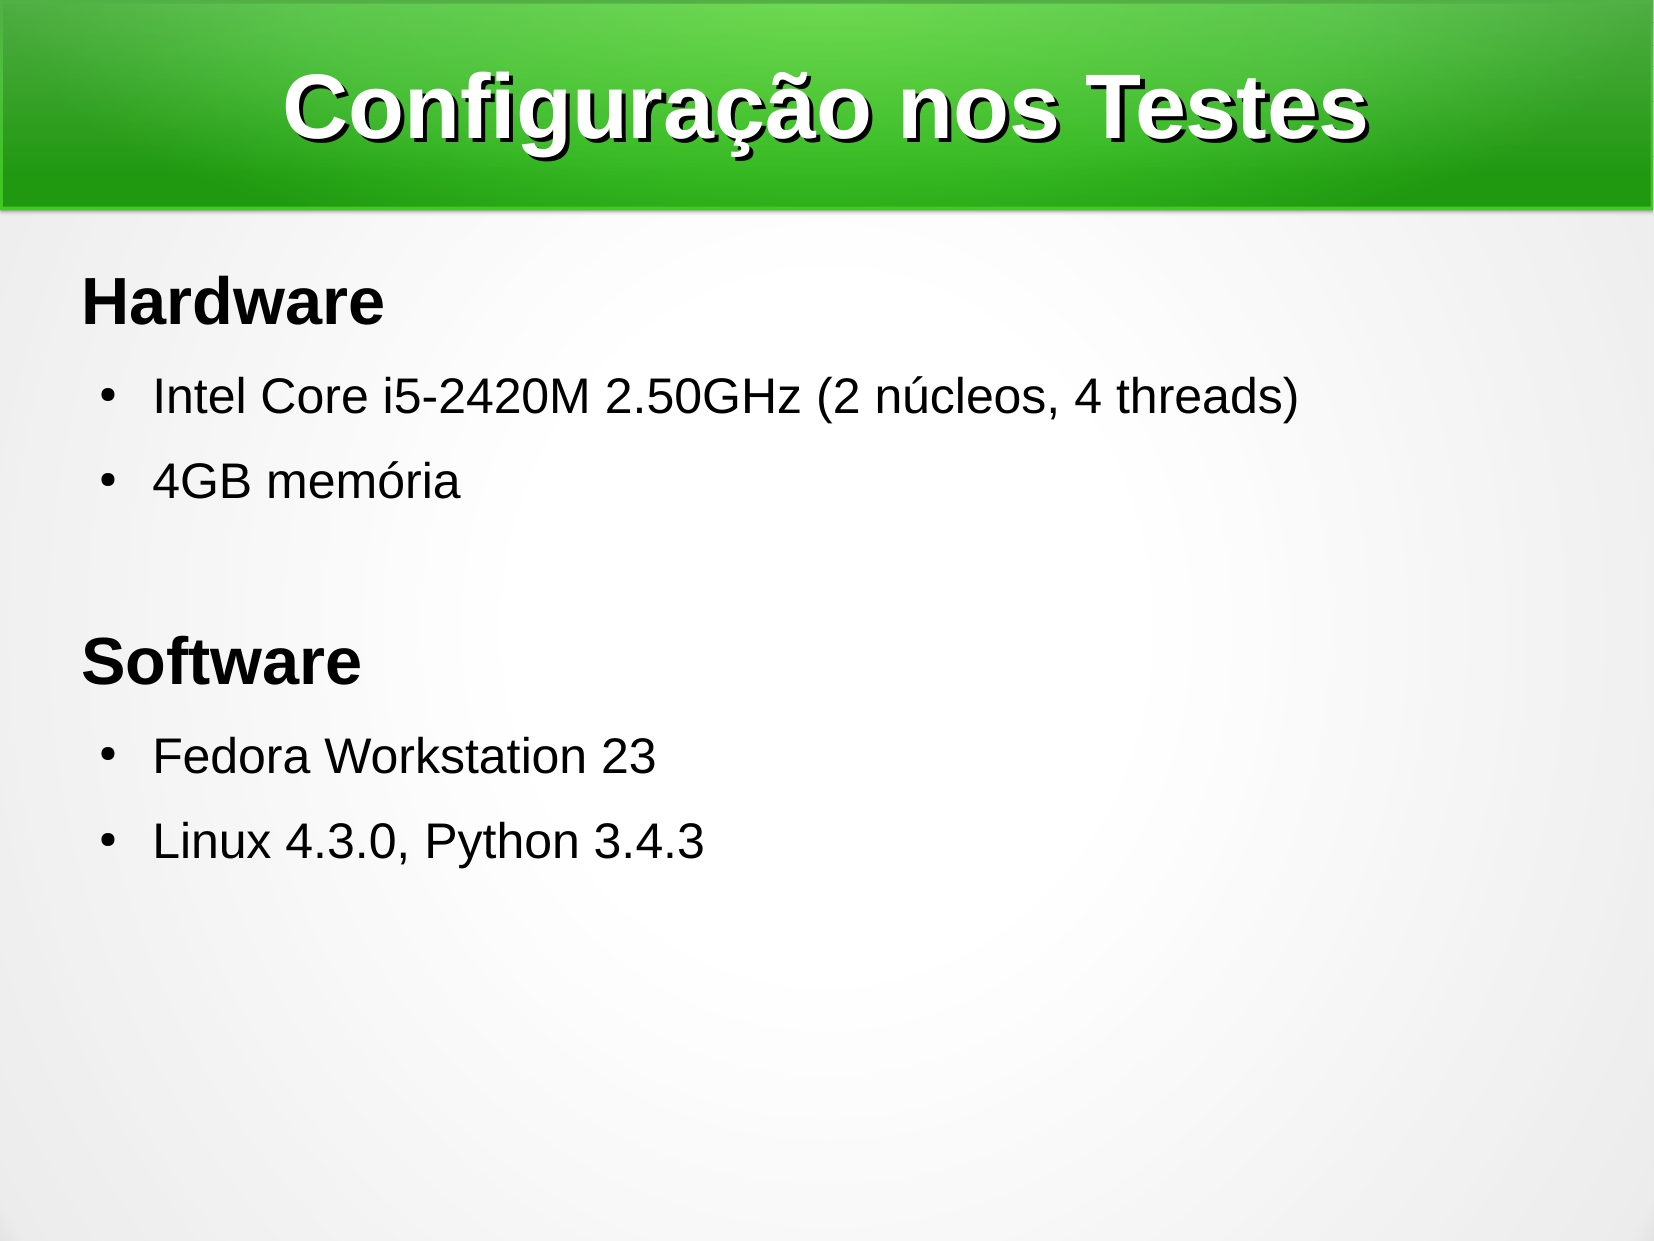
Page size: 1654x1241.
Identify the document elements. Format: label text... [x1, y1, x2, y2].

list Hardware Intel Core i5-2420M 2.50GHz (2 núcleos, 4 threads) 4GB memória Software Fedora Workstation 23 Linux 4.3.0, Python 3.4.3 [81, 263, 1570, 1171]
title Configuração nos Testes [82, 36, 1571, 178]
